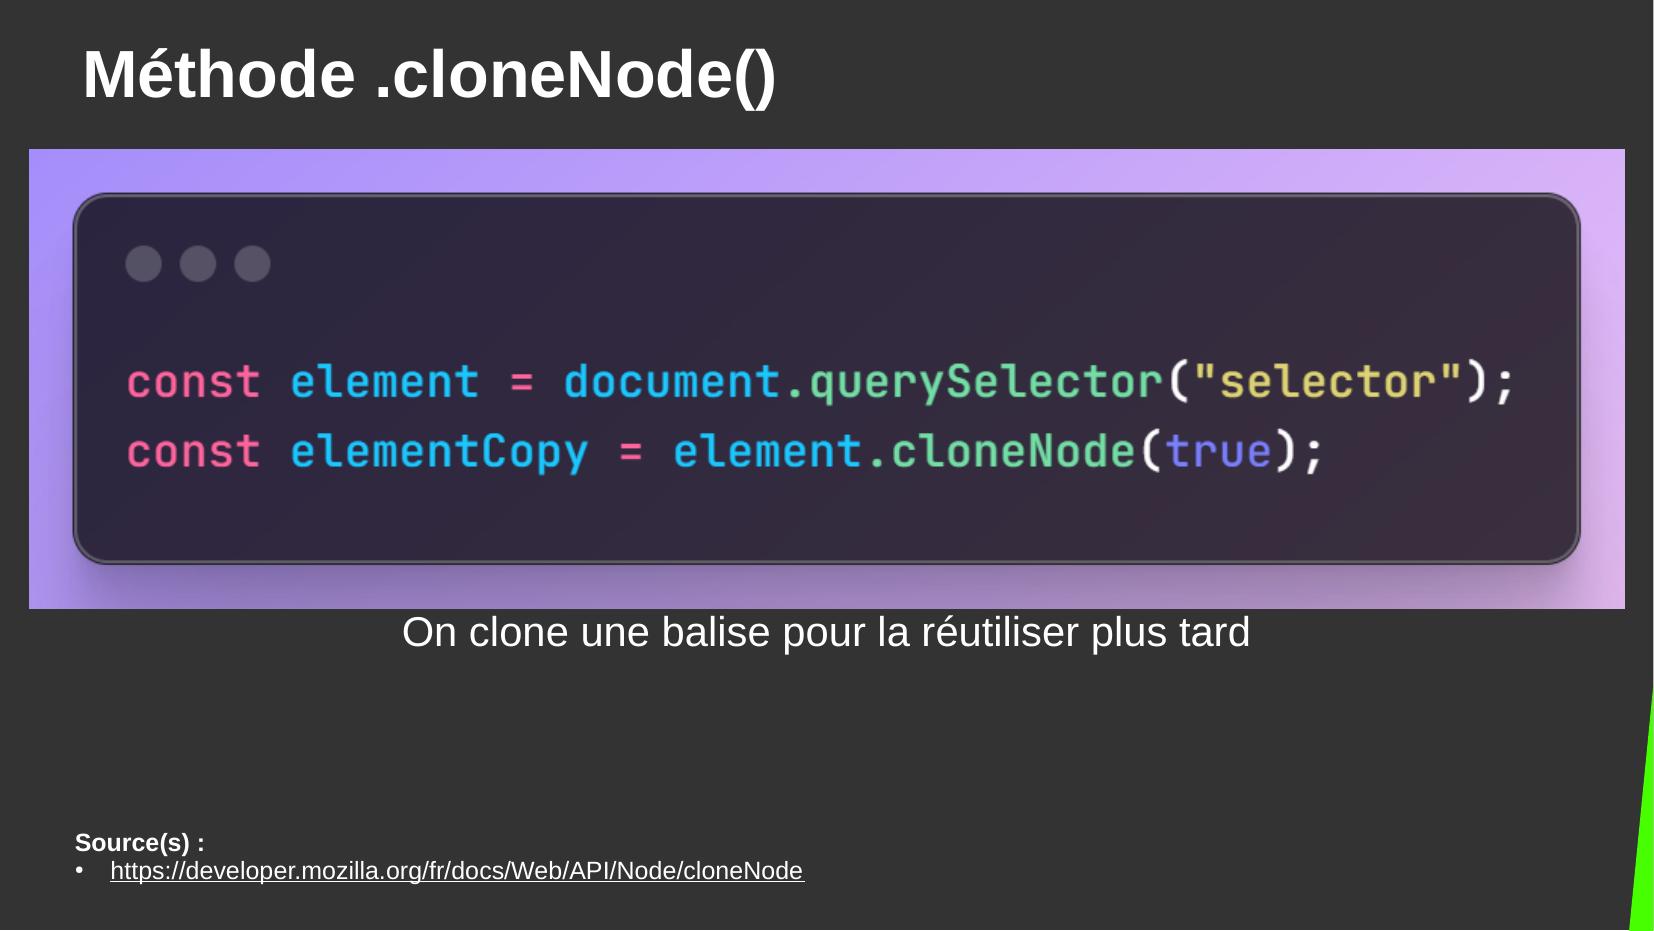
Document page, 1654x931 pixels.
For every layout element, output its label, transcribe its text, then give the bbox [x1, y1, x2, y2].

title Méthode .cloneNode() [82, 37, 1571, 112]
picture [29, 149, 1625, 609]
text_box [1629, 677, 1654, 931]
text_box Source(s) : https://developer.mozilla.org/fr/docs/Web/API/Node/cloneNode [60, 821, 1546, 931]
list On clone une balise pour la réutiliser plus tard [177, 609, 1477, 670]
